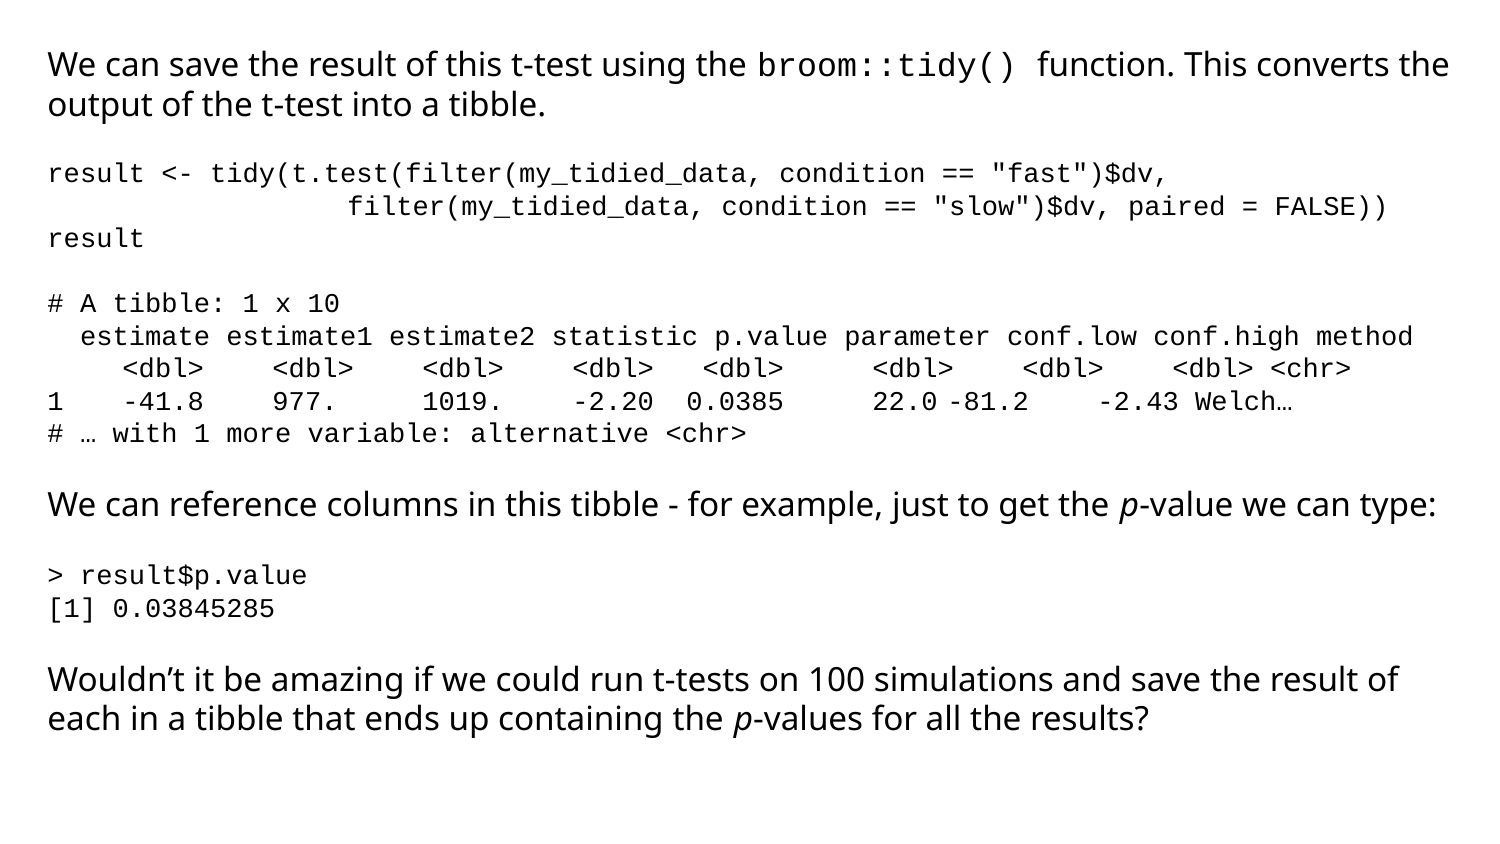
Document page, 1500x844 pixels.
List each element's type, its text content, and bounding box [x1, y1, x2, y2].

text_box We can save the result of this t-test using the broom::tidy() function. This converts the output of the t-test into a tibble. result <- tidy(t.test(filter(my_tidied_data, condition == "fast")$dv, filter(my_tidied_data, condition == "slow")$dv, paired = FALSE)) result # A tibble: 1 x 10 estimate estimate1 estimate2 statistic p.value parameter conf.low conf.high method <dbl> <dbl> <dbl> <dbl> <dbl> <dbl> <dbl> <dbl> <chr> 1 -41.8 977. 1019. -2.20 0.0385 22.0 -81.2 -2.43 Welch… # … with 1 more variable: alternative <chr> We can reference columns in this tibble - for example, just to get the p-value we can type: > result$p.value [1] 0.03845285 Wouldn’t it be amazing if we could run t-tests on 100 simulations and save the result of each in a tibble that ends up containing the p-values for all the results? [32, 28, 1473, 826]
